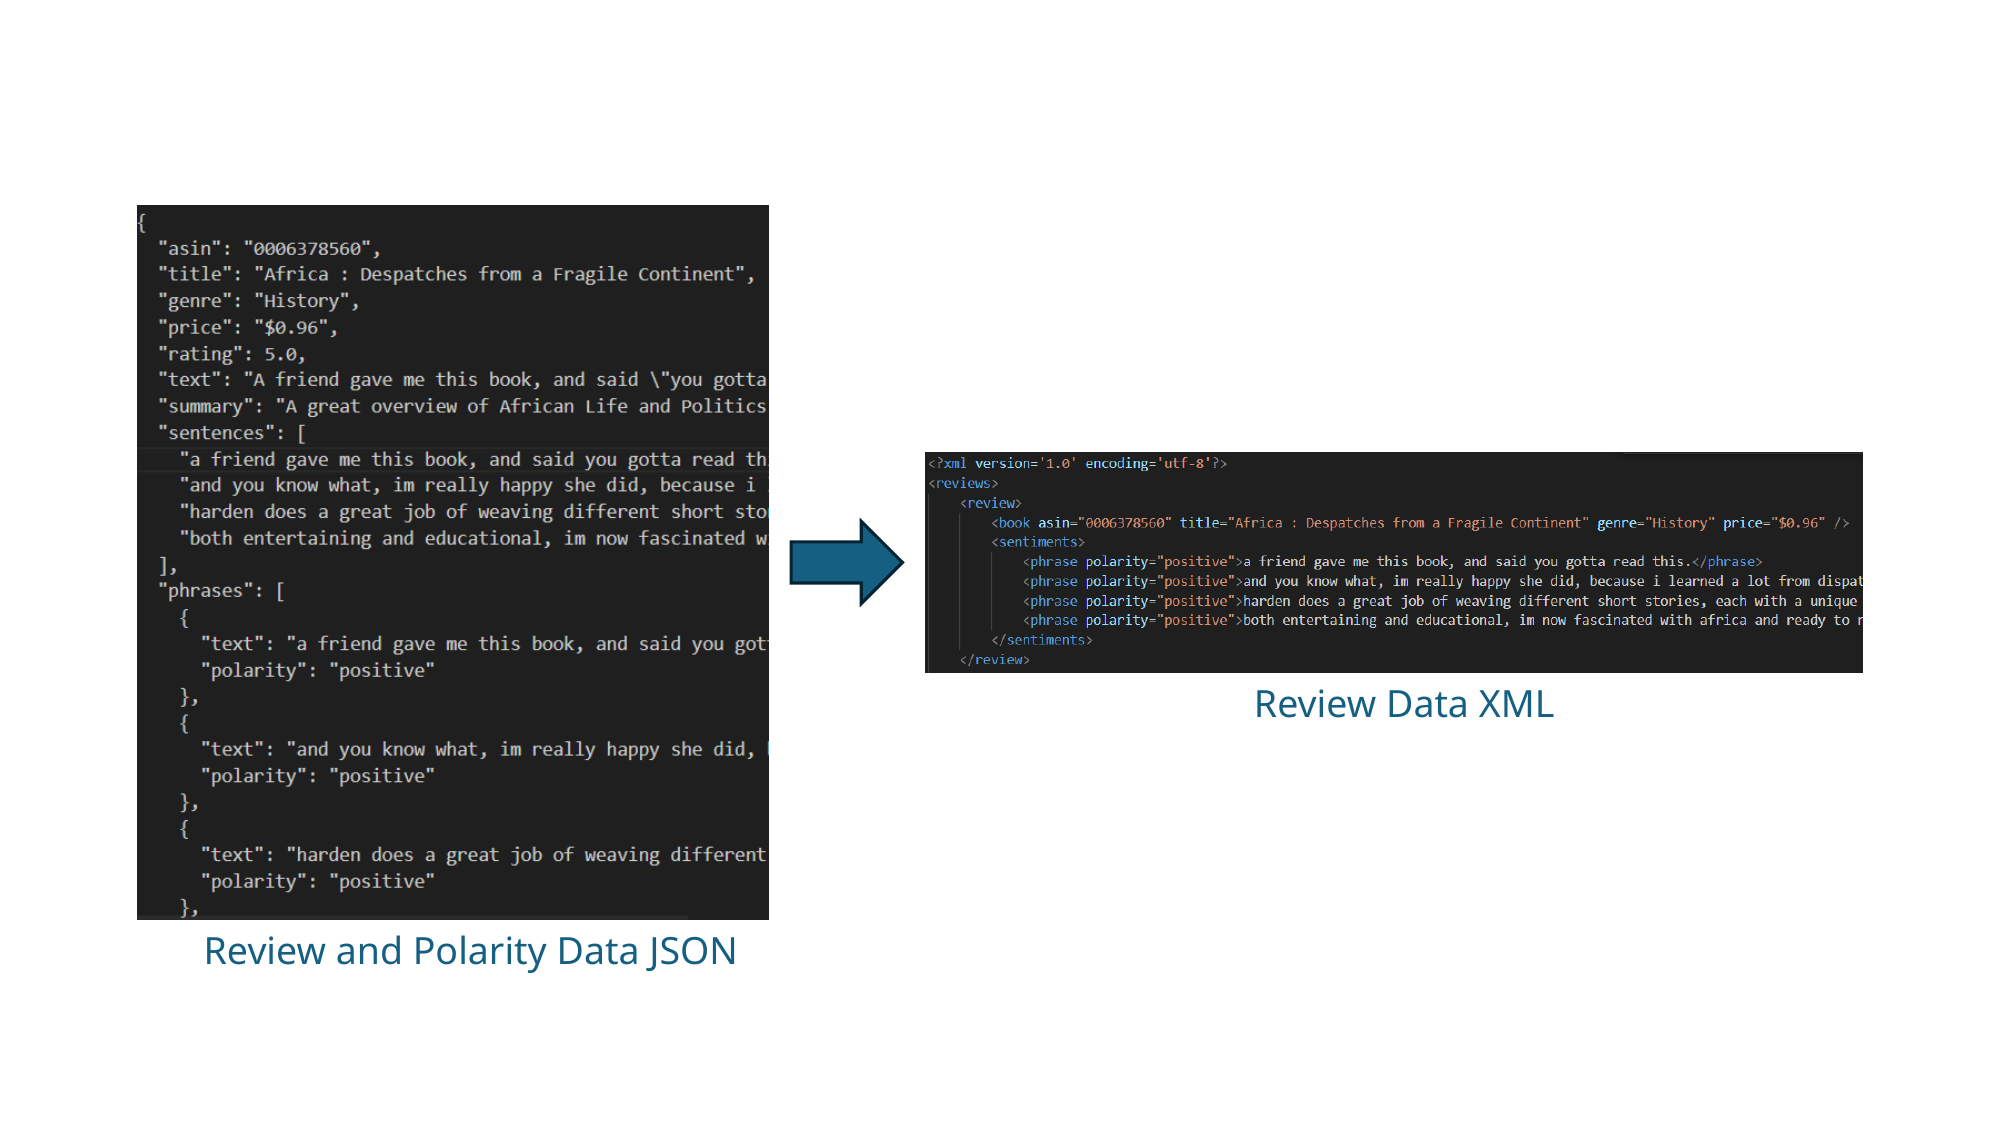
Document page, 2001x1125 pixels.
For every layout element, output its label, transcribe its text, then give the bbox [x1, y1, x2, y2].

text_box Review Data XML [1238, 673, 1549, 733]
text_box [791, 521, 903, 604]
picture [137, 205, 769, 920]
text_box Review and Polarity Data JSON [188, 919, 717, 981]
picture [925, 452, 1863, 673]
